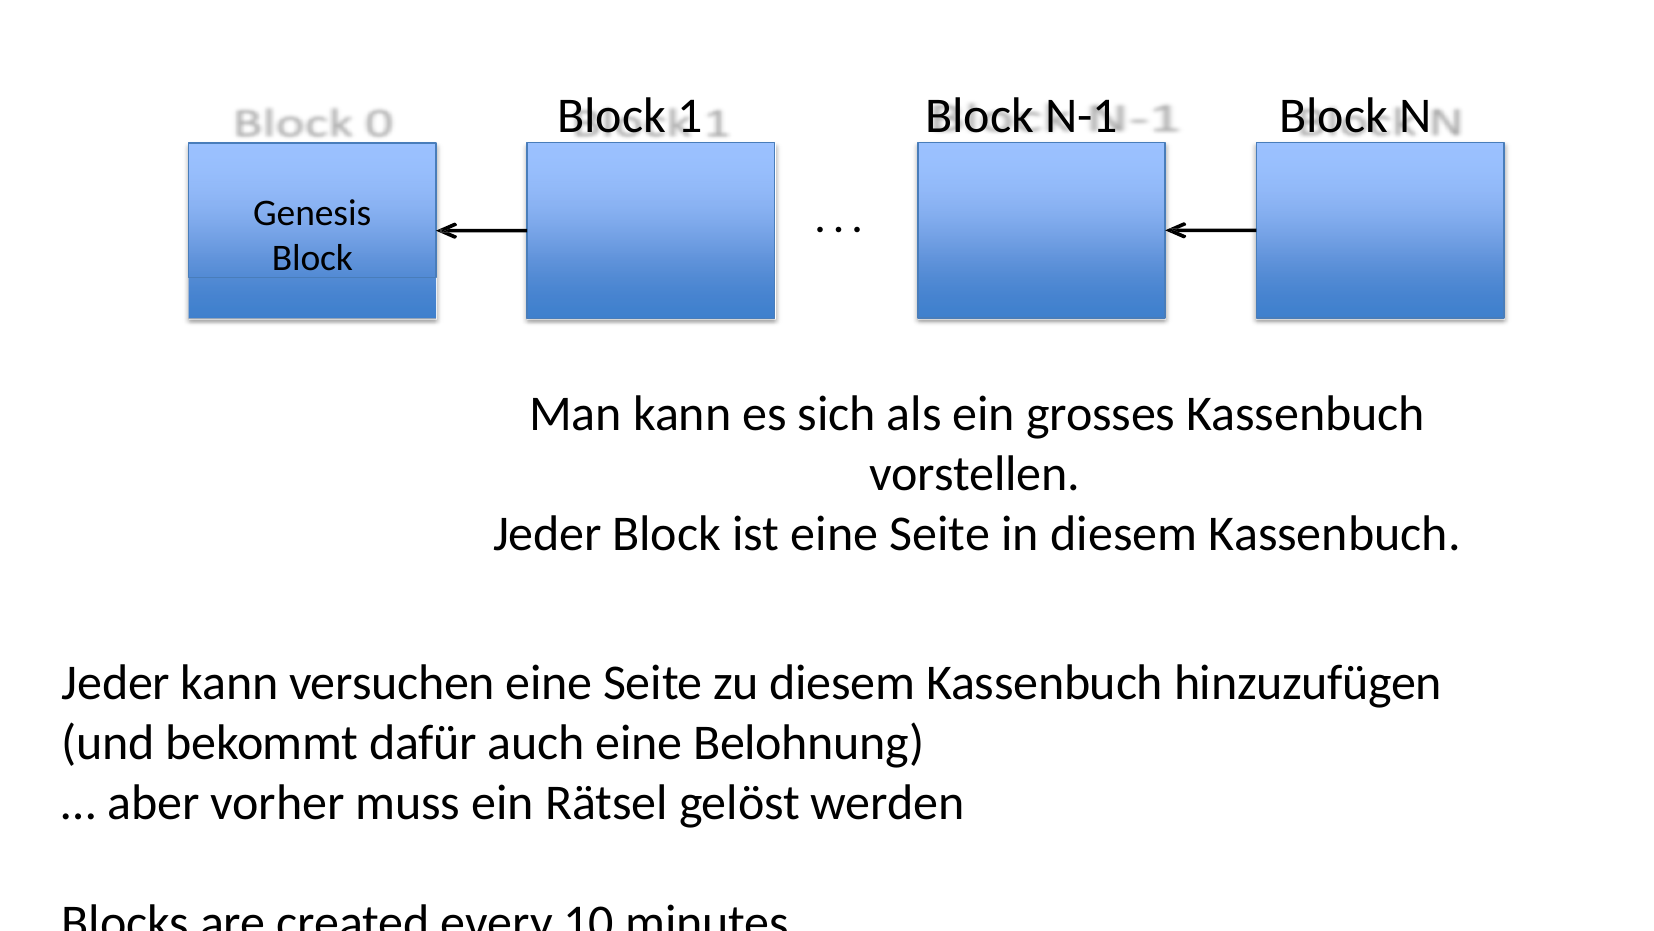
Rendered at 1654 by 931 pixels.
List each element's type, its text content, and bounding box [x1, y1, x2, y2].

text_box Block N-1 [923, 82, 1164, 143]
text_box [879, 74, 1517, 376]
text_box . . . [813, 194, 879, 241]
text_box Genesis Block [188, 142, 437, 278]
text_box Block N [1277, 82, 1500, 143]
text_box Block 1 [555, 82, 752, 143]
text_box [180, 79, 784, 376]
text_box Man kann es sich als ein grosses Kassenbuch vorstellen. Jeder Block ist eine Seite in diesem Kassenbuch. Jeder kann versuchen eine Seite zu diesem Kassenbuch hinzuzufügen (und bekommt dafür auch eine Belohnung) … aber vorher muss ein Rätsel gelöst werden Blocks are created every 10 minutes. [59, 380, 1534, 931]
